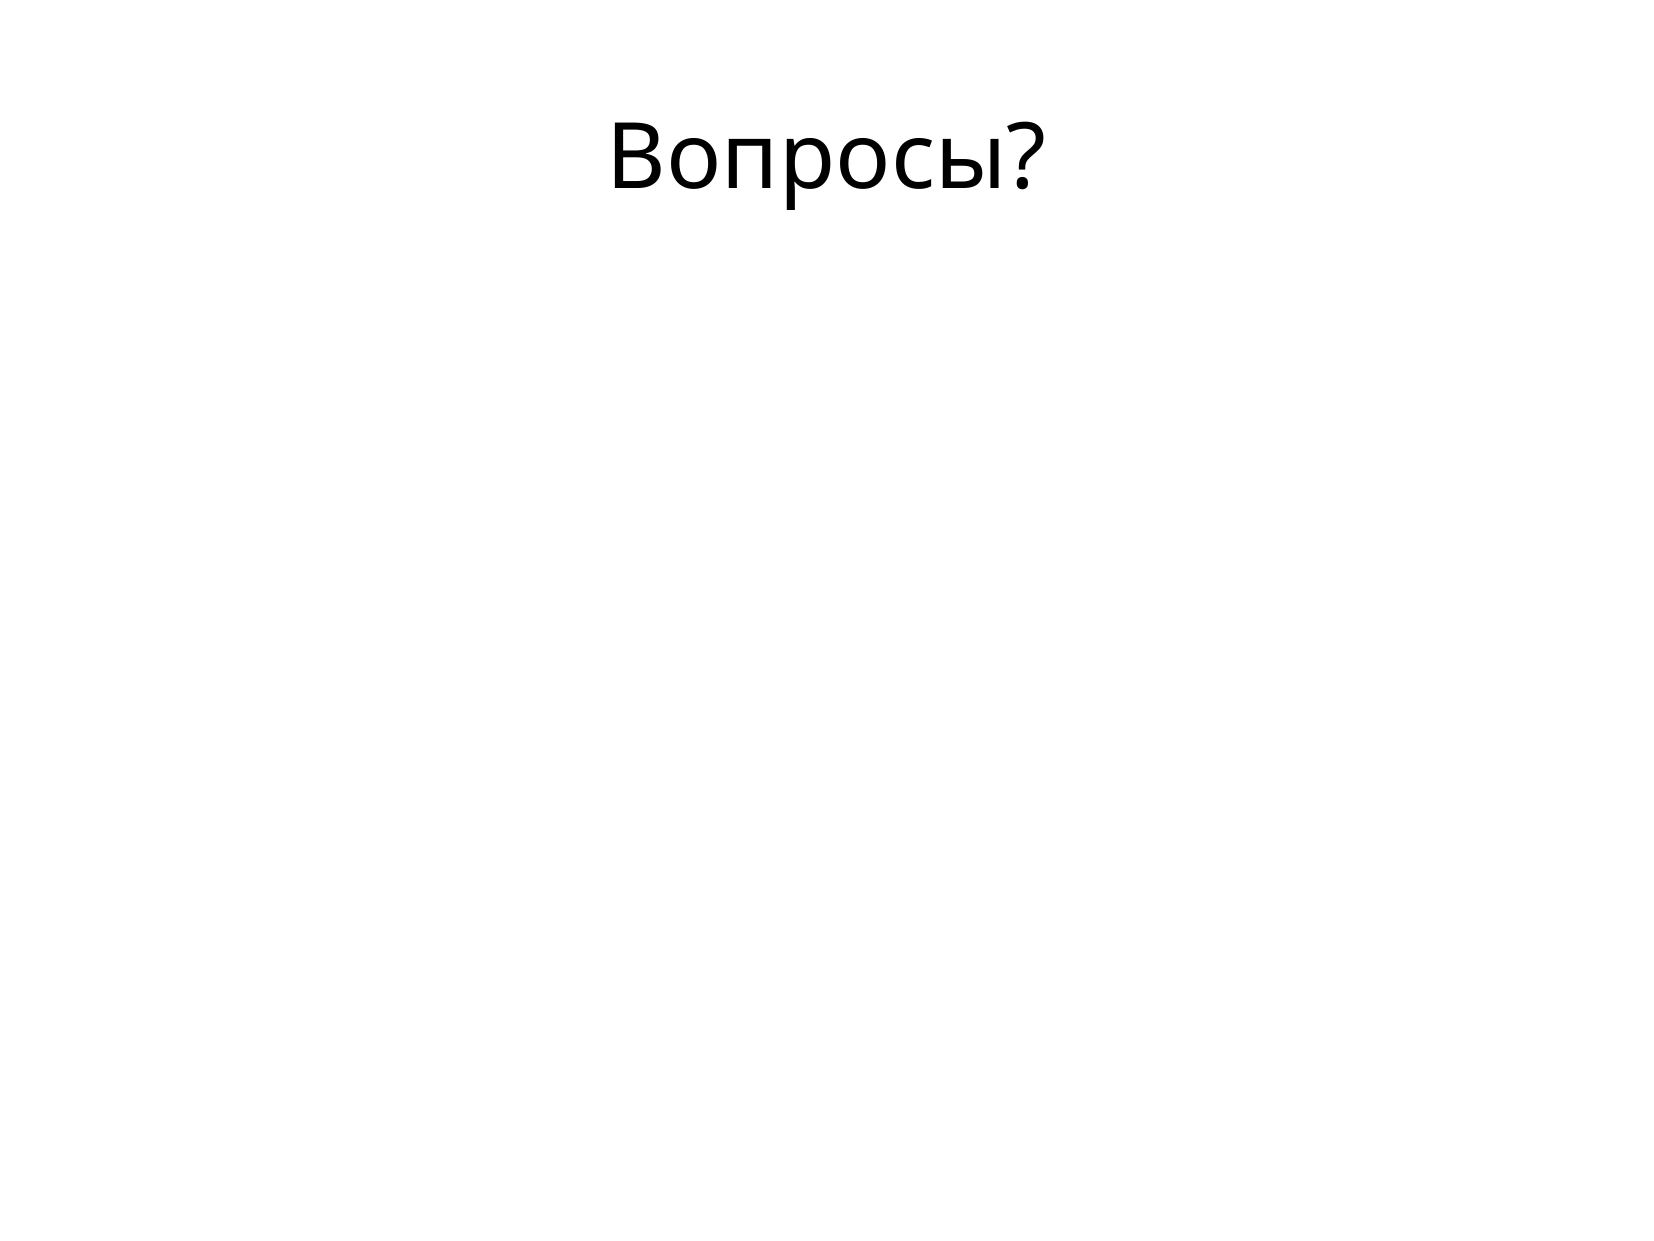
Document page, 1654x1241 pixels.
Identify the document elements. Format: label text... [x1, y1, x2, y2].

title Вопросы? [82, 49, 1571, 257]
